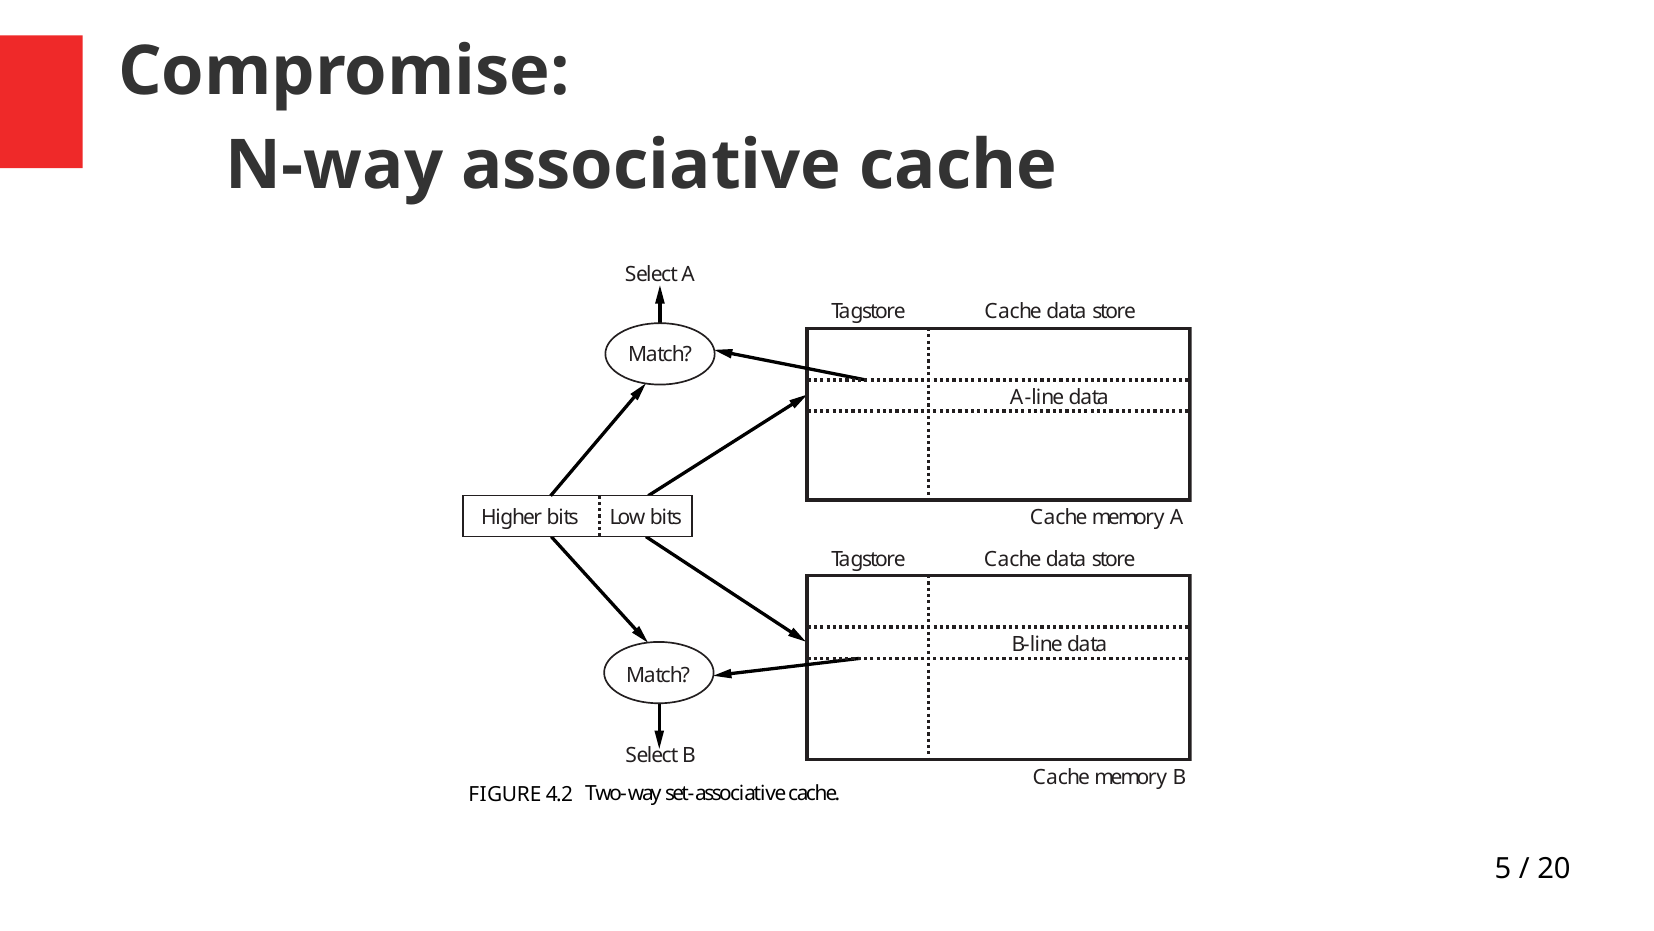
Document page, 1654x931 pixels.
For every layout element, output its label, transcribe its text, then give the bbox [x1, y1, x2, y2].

title Compromise: N-way associative cache [118, 34, 1571, 195]
picture [461, 265, 1192, 806]
